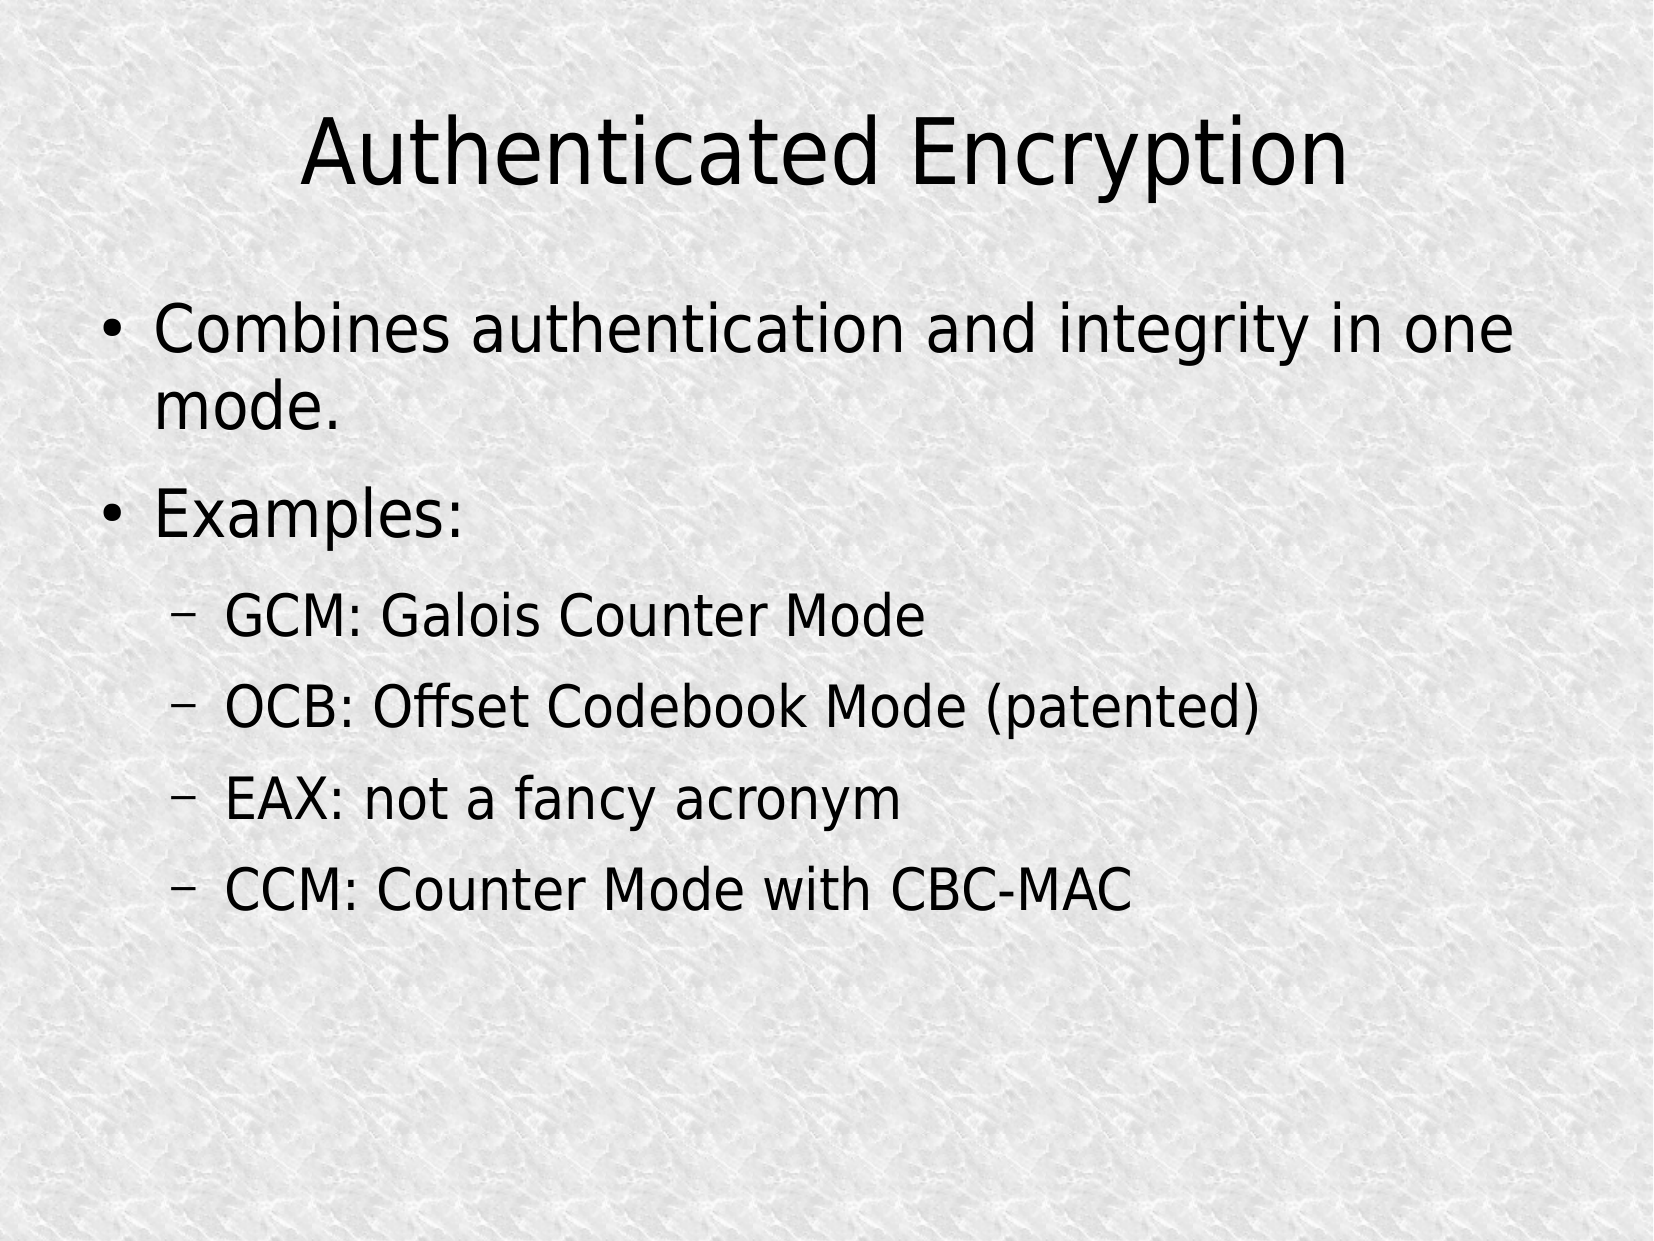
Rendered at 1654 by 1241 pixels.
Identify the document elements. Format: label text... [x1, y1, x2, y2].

title Authenticated Encryption [82, 49, 1571, 257]
list Combines authentication and integrity in one mode. Examples: GCM: Galois Counter Mode OCB: Offset Codebook Mode (patented) EAX: not a fancy acronym CCM: Counter Mode with CBC-MAC [82, 290, 1538, 1010]
picture [0, 0, 1654, 1241]
